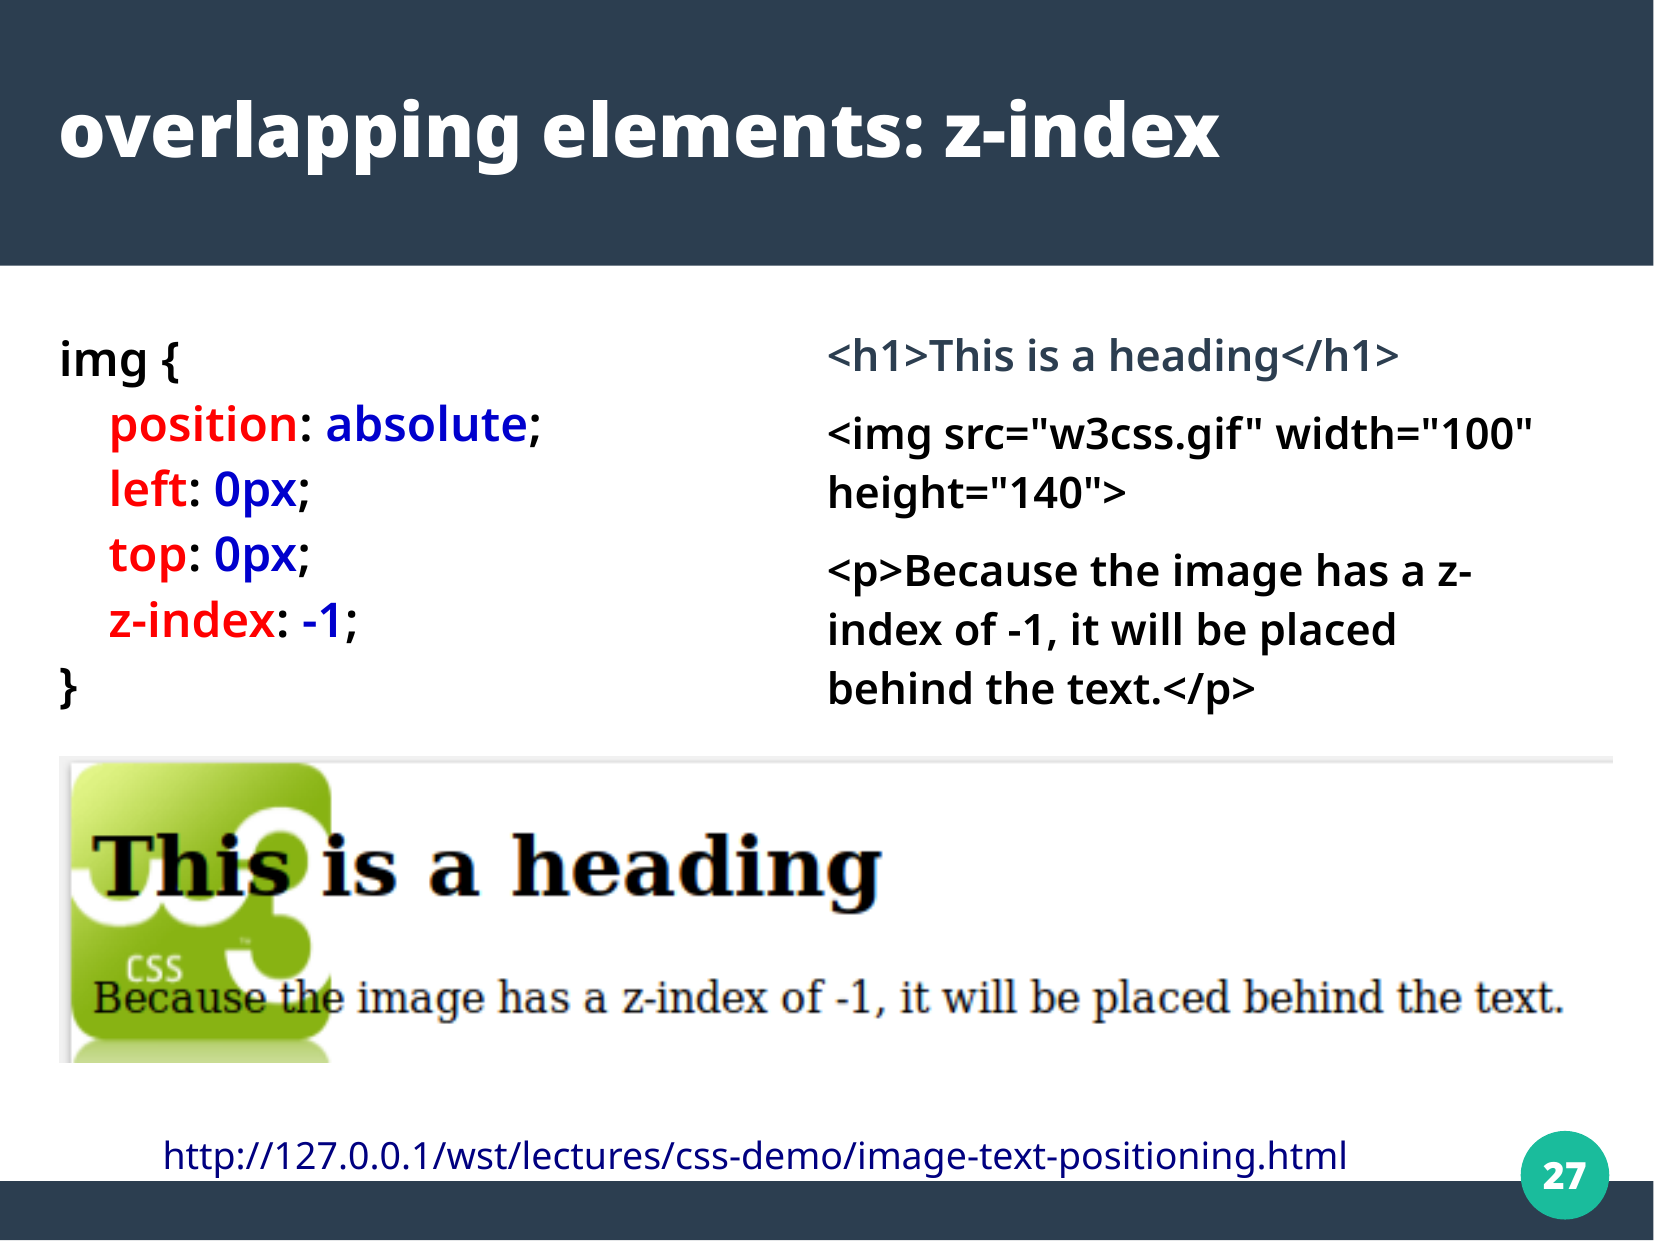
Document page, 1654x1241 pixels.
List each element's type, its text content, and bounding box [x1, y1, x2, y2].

picture [59, 756, 1613, 1063]
title overlapping elements: z-index [59, 49, 1595, 207]
text_box http://127.0.0.1/wst/lectures/css-demo/image-text-positioning.html [147, 1122, 1438, 1181]
list <h1>This is a heading</h1> <img src="w3css.gif" width="100" height="140"> <p>Because the image has a z-index of -1, it will be placed behind the text.</p> [826, 324, 1536, 720]
list img { position: absolute; left: 0px; top: 0px; z-index: -1; } [59, 324, 768, 720]
